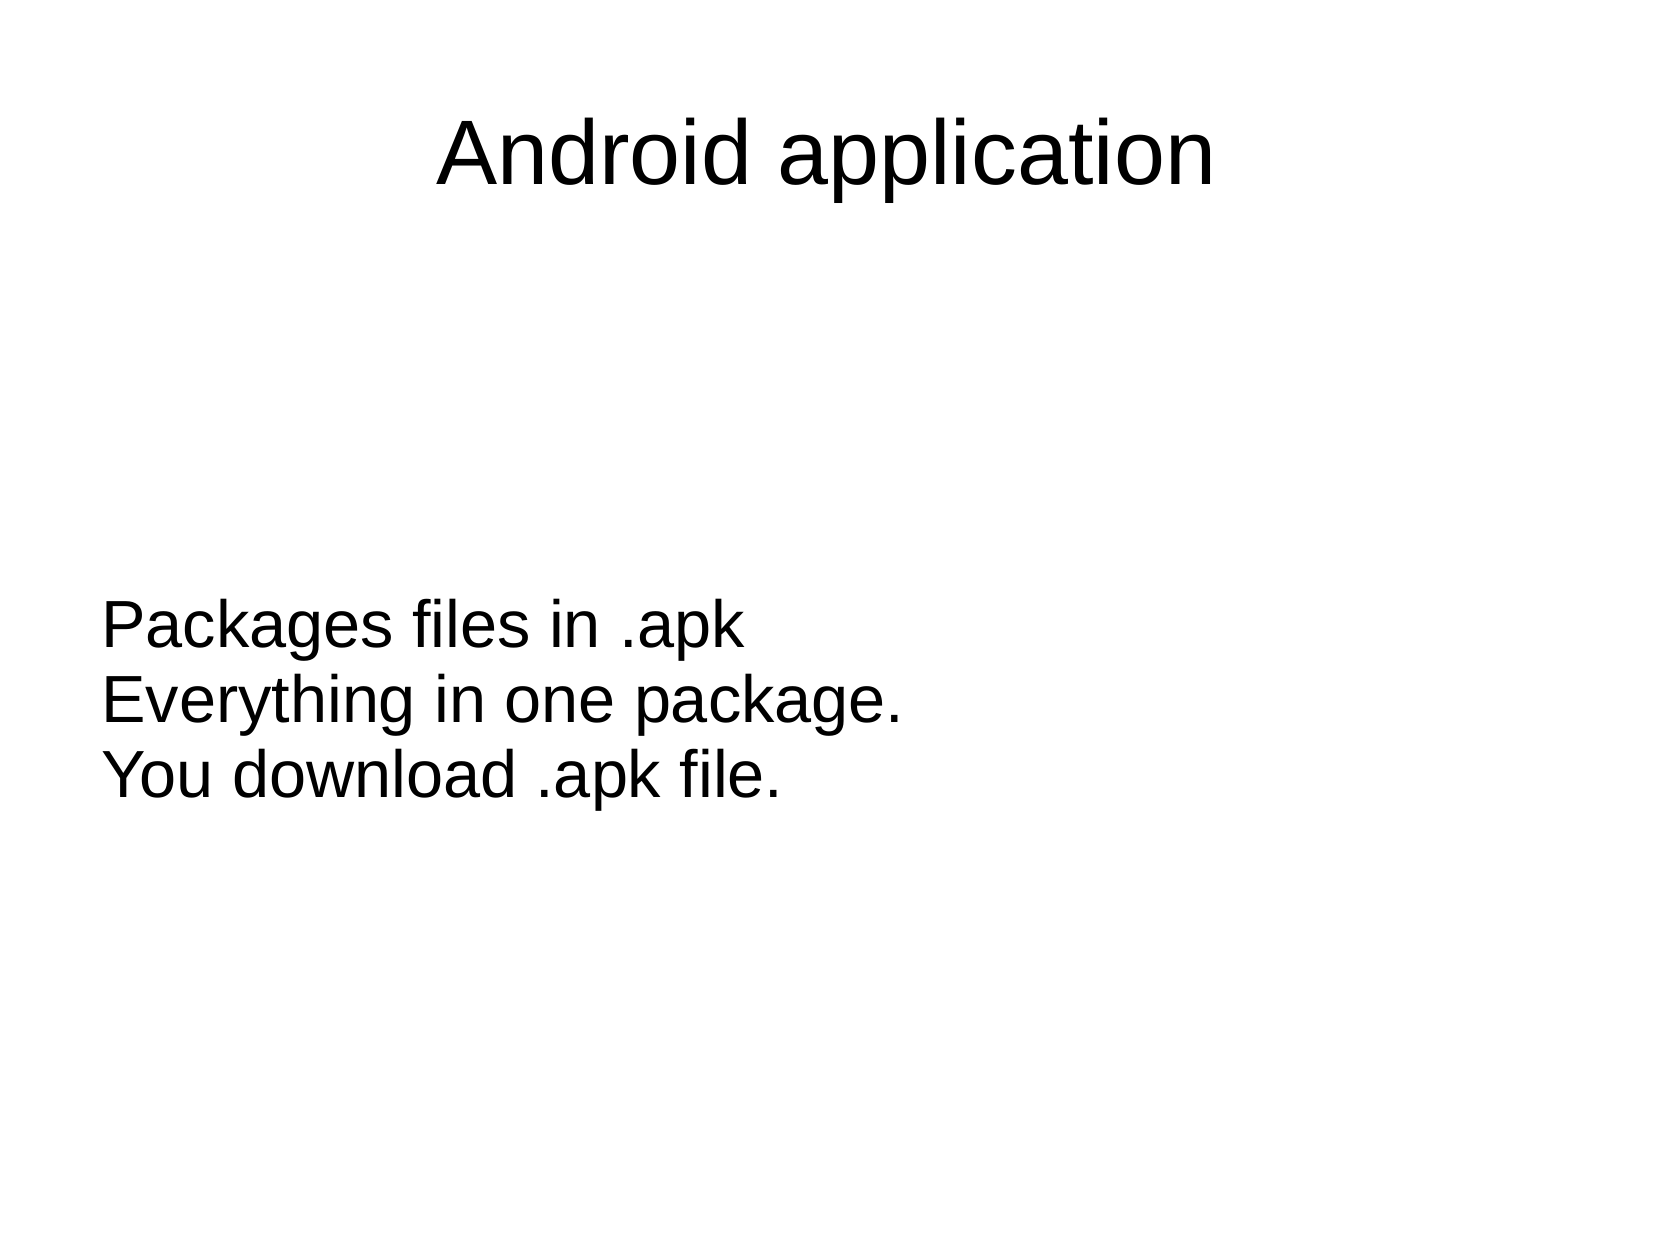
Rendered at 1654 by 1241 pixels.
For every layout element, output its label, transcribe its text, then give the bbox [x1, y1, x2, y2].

subtitle Packages files in .apk Everything in one package. You download .apk file. [82, 297, 1571, 1102]
title Android application [82, 56, 1571, 250]
